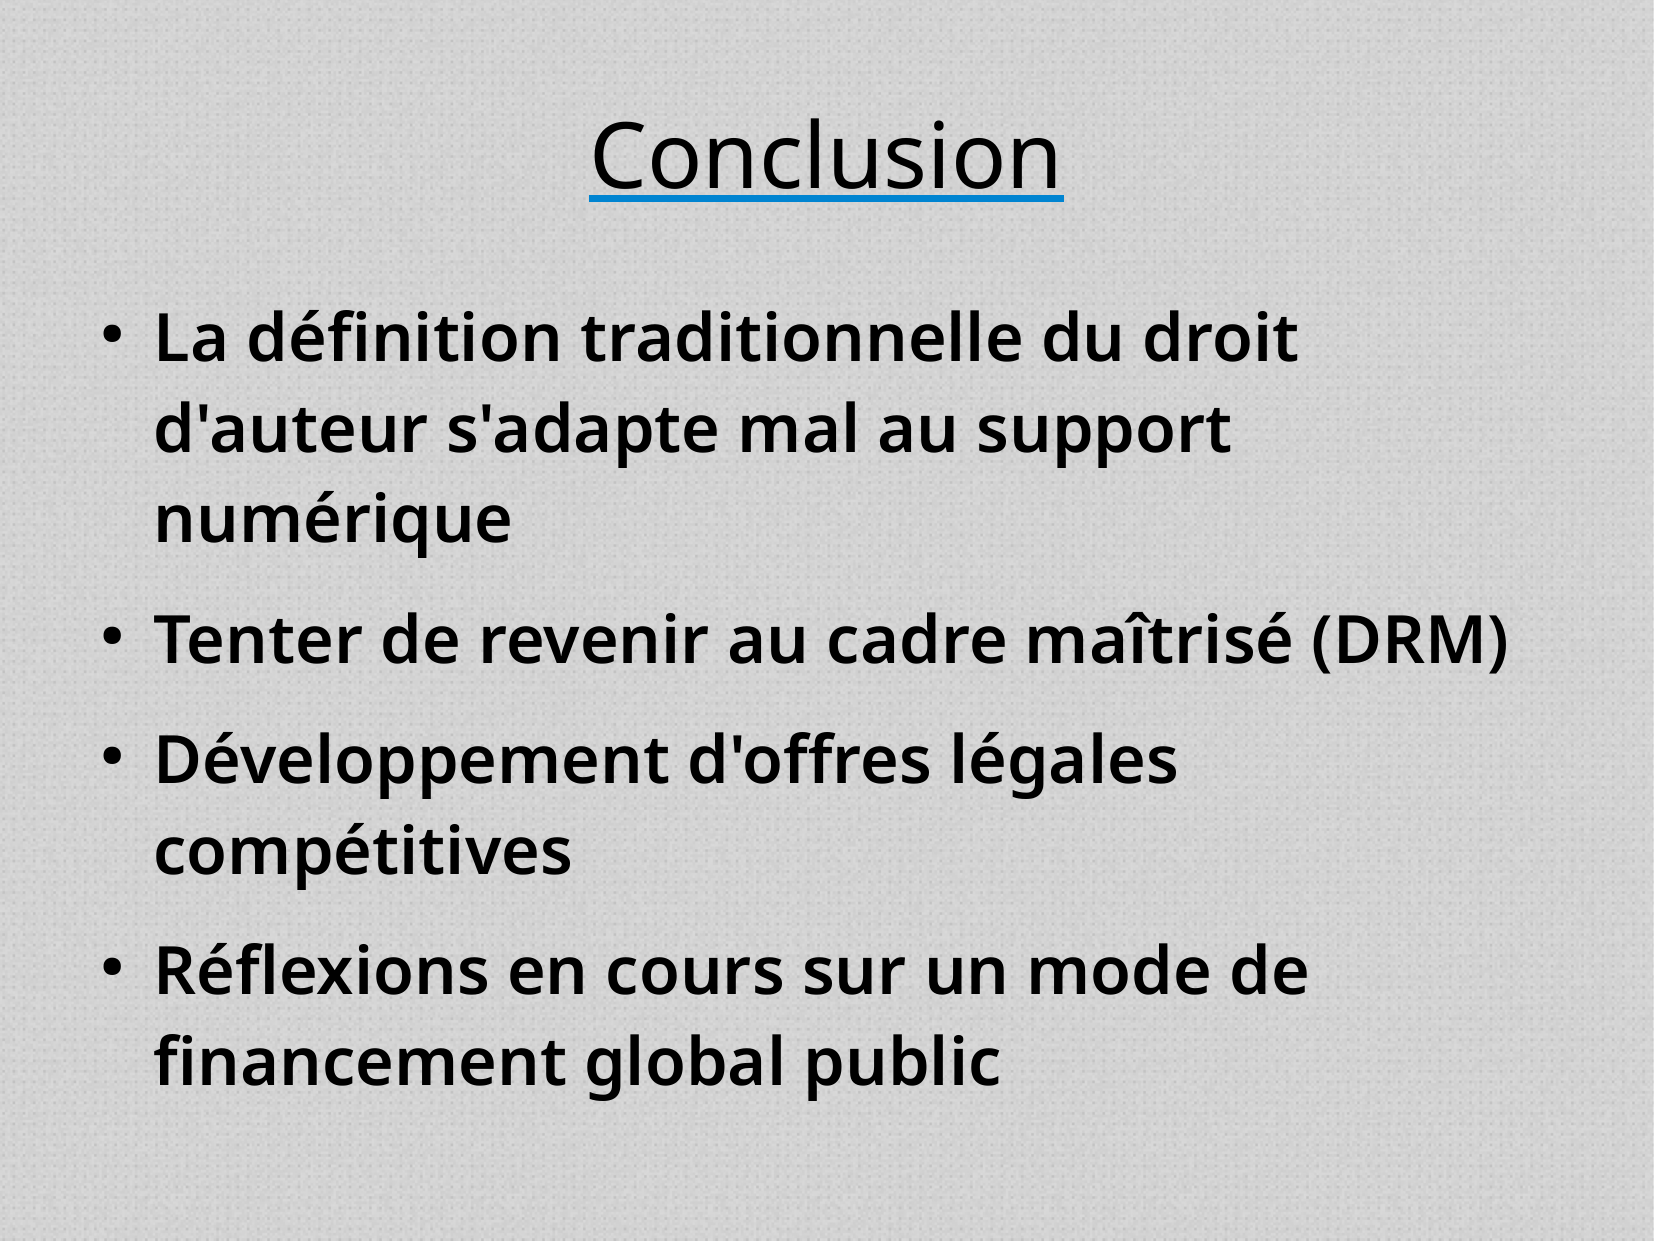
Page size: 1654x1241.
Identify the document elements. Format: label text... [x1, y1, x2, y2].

list La définition traditionnelle du droit d'auteur s'adapte mal au support numérique Tenter de revenir au cadre maîtrisé (DRM) Développement d'offres légales compétitives Réflexions en cours sur un mode de financement global public [82, 290, 1571, 1010]
picture [0, 0, 1654, 1241]
title Conclusion [82, 49, 1571, 257]
